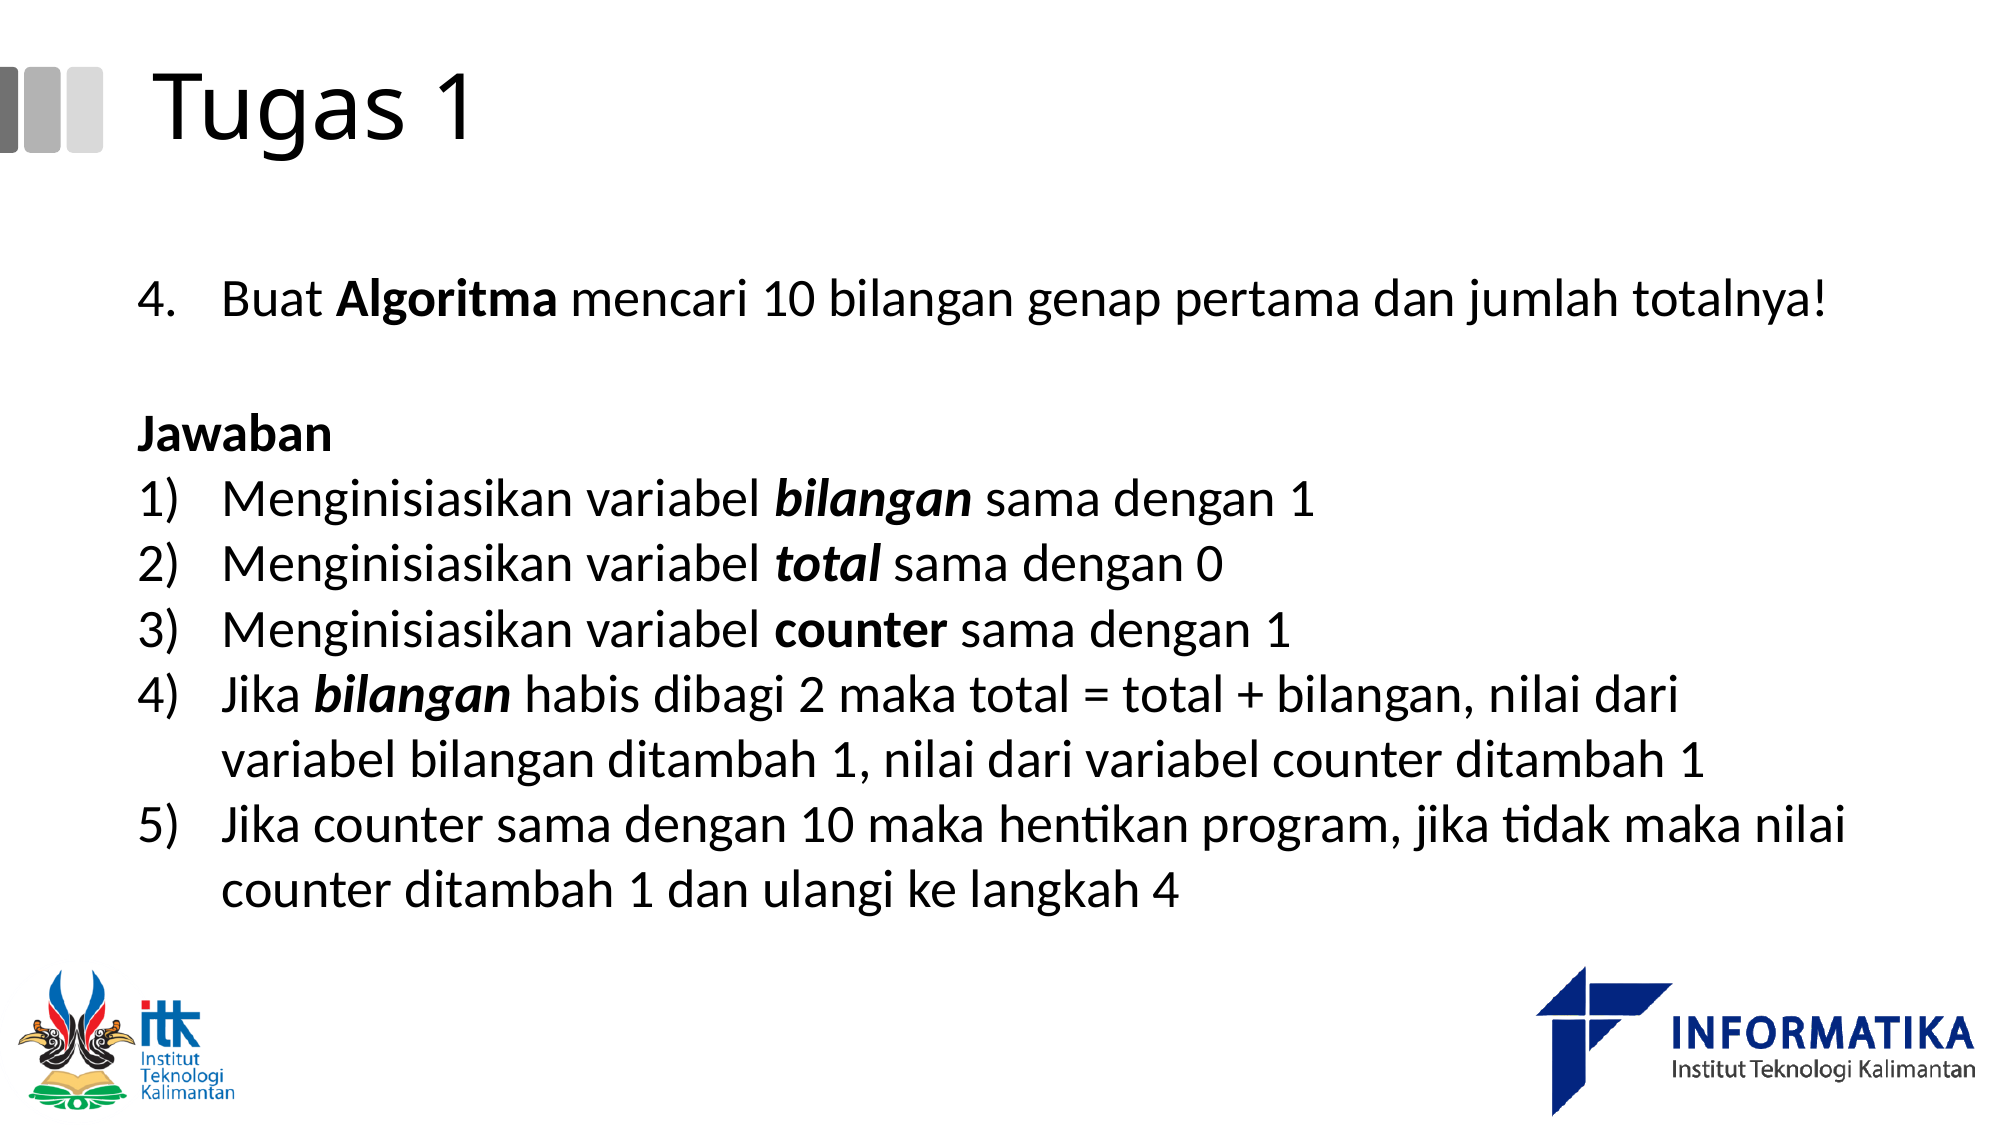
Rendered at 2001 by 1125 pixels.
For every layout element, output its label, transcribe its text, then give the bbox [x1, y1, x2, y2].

picture [1534, 965, 1976, 1118]
list Buat Algoritma mencari 10 bilangan genap pertama dan jumlah totalnya! Jawaban Menginisiasikan variabel bilangan sama dengan 1 Menginisiasikan variabel total sama dengan 0 Menginisiasikan variabel counter sama dengan 1 Jika bilangan habis dibagi 2 maka total = total + bilangan, nilai dari variabel bilangan ditambah 1, nilai dari variabel counter ditambah 1 Jika counter sama dengan 10 maka hentikan program, jika tidak maka nilai counter ditambah 1 dan ulangi ke langkah 4 [137, 262, 1863, 977]
title Tugas 1 [137, 1, 1863, 219]
picture [0, 935, 253, 1125]
